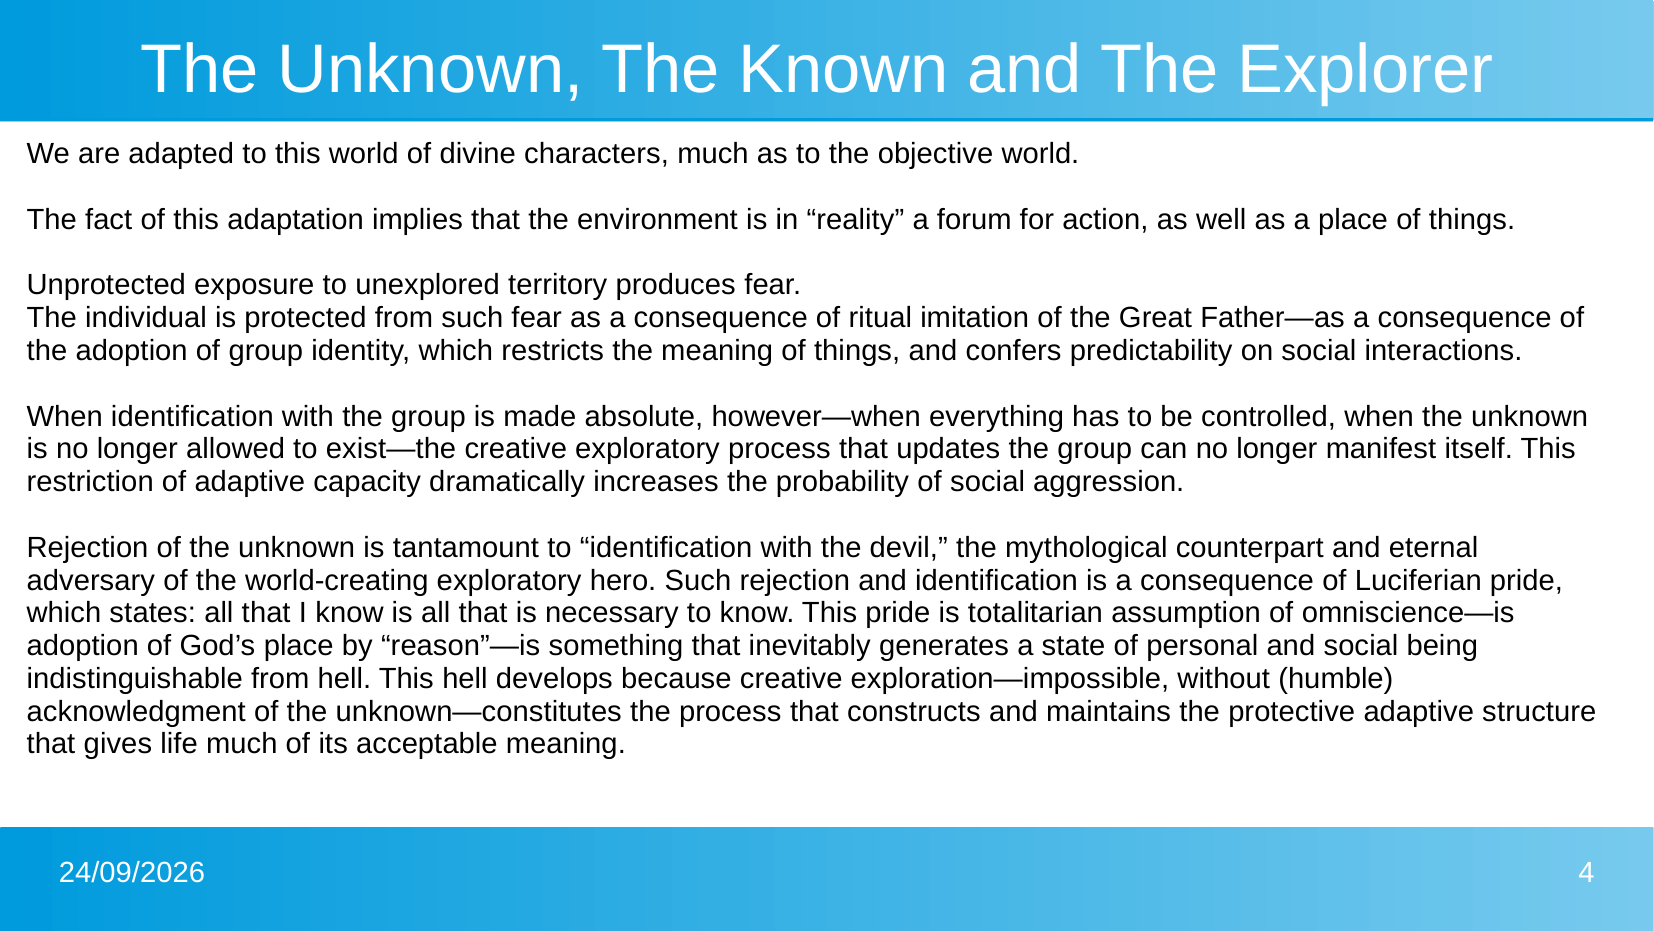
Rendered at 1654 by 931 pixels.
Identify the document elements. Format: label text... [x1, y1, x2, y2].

title The Unknown, The Known and The Explorer [59, 29, 1595, 108]
text_box We are adapted to this world of divine characters, much as to the objective world. The fact of this adaptation implies that the environment is in “reality” a forum for action, as well as a place of things. Unprotected exposure to unexplored territory produces fear. The individual is protected from such fear as a consequence of ritual imitation of the Great Father—as a consequence of the adoption of group identity, which restricts the meaning of things, and confers predictability on social interactions. When identification with the group is made absolute, however—when everything has to be controlled, when the unknown is no longer allowed to exist—the creative exploratory process that updates the group can no longer manifest itself. This restriction of adaptive capacity dramatically increases the probability of social aggression. Rejection of the unknown is tantamount to “identification with the devil,” the mythological counterpart and eternal adversary of the world-creating exploratory hero. Such rejection and identification is a consequence of Luciferian pride, which states: all that I know is all that is necessary to know. This pride is totalitarian assumption of omniscience—is adoption of God’s place by “reason”—is something that inevitably generates a state of personal and social being indistinguishable from hell. This hell develops because creative exploration—impossible, without (humble) acknowledgment of the unknown—constitutes the process that constructs and maintains the protective adaptive structure that gives life much of its acceptable meaning. [11, 129, 1625, 931]
